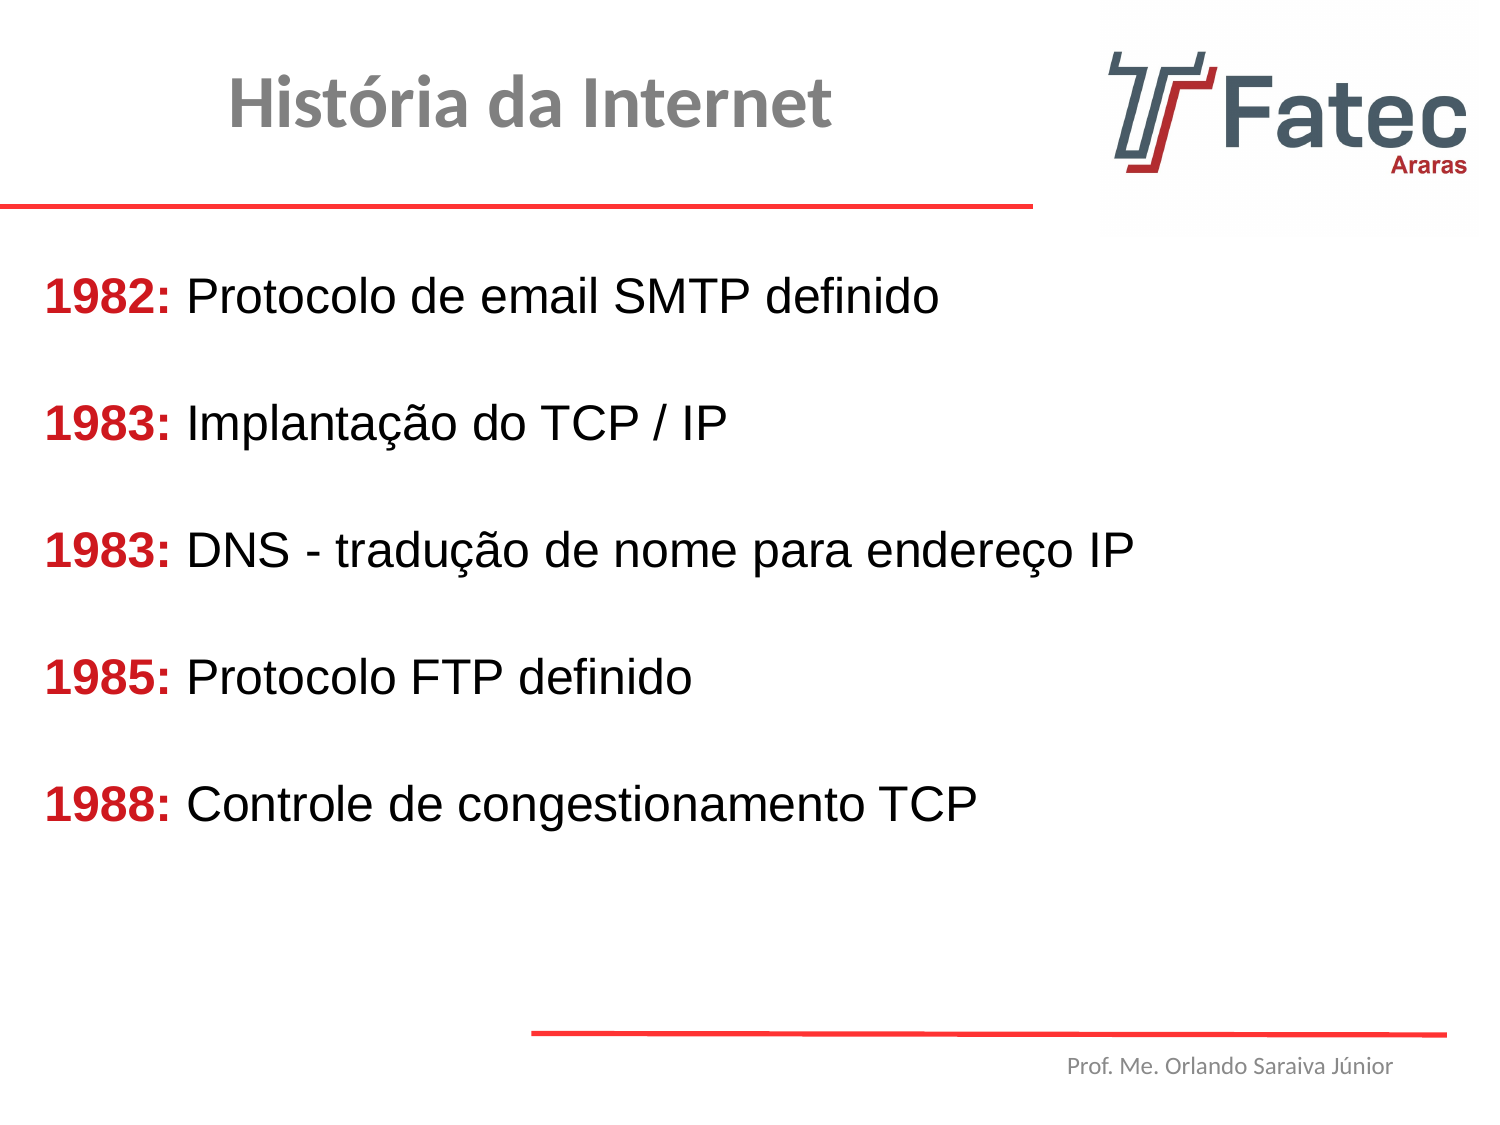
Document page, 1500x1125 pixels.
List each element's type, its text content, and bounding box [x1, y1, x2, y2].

title História da Internet [0, 45, 1063, 233]
picture [1100, 0, 1479, 237]
list 1982: Protocolo de email SMTP definido 1983: Implantação do TCP / IP 1983: DNS - tradução de nome para endereço IP 1985: Protocolo FTP definido 1988: Controle de congestionamento TCP [29, 265, 1359, 1004]
